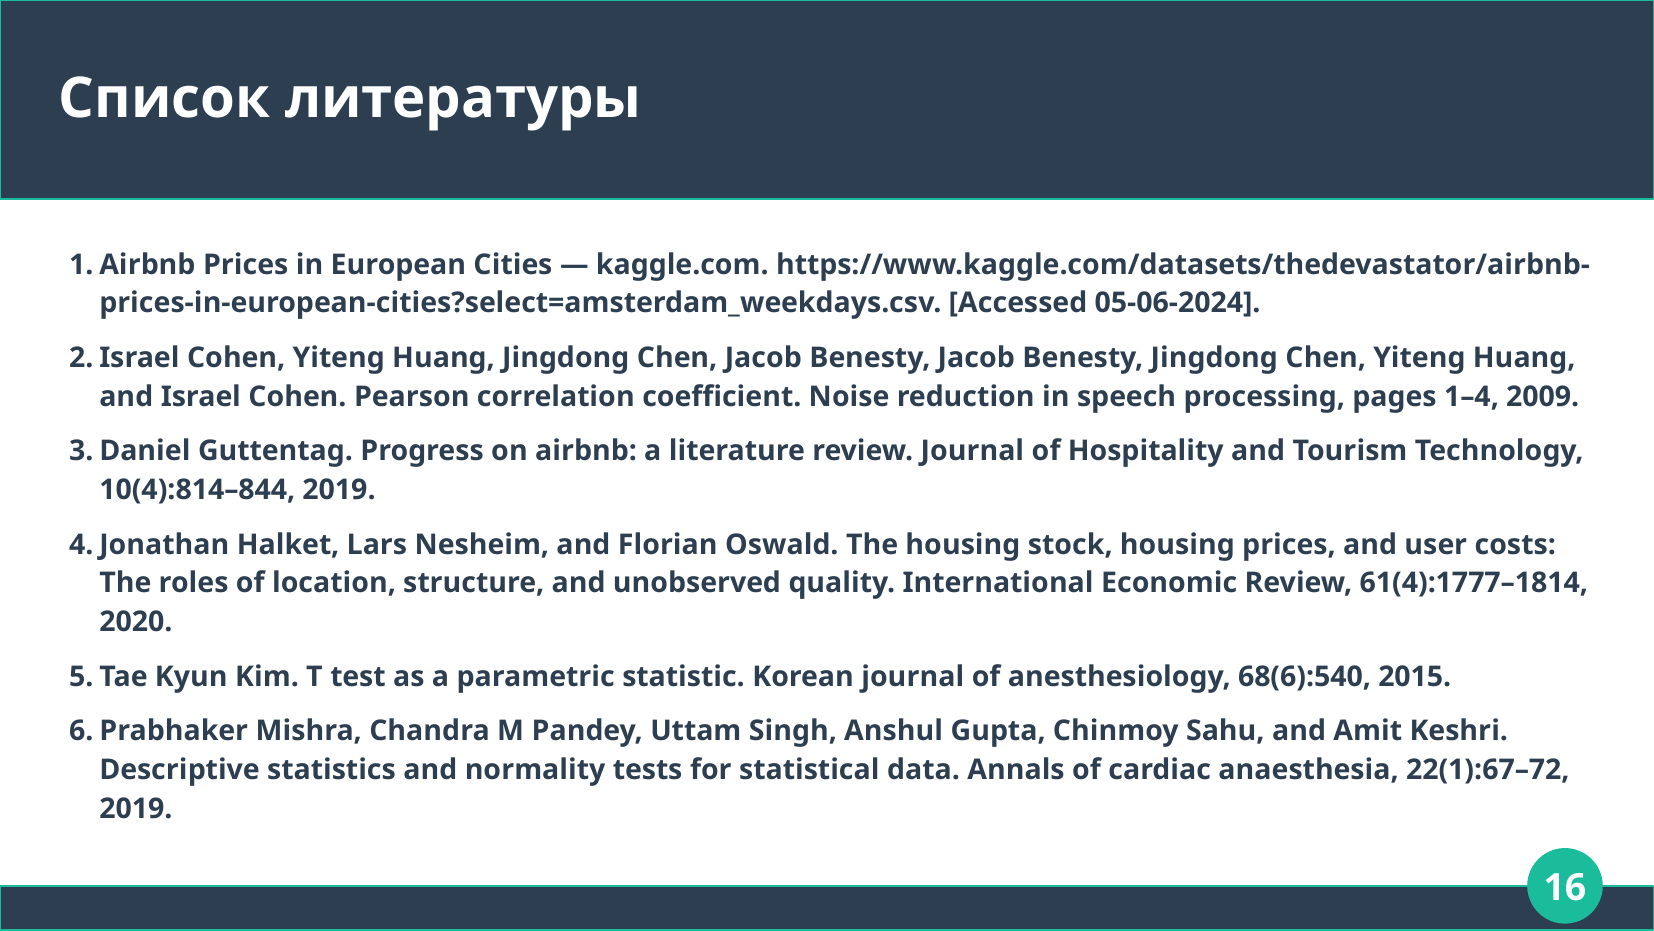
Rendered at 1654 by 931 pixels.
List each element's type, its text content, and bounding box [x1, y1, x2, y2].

list Airbnb Prices in European Cities — kaggle.com. https://www.kaggle.com/datasets/thedevastator/airbnb-prices-in-european-cities?select=amsterdam_weekdays.csv. [Accessed 05-06-2024]. Israel Cohen, Yiteng Huang, Jingdong Chen, Jacob Benesty, Jacob Benesty, Jingdong Chen, Yiteng Huang, and Israel Cohen. Pearson correlation coefficient. Noise reduction in speech processing, pages 1–4, 2009. Daniel Guttentag. Progress on airbnb: a literature review. Journal of Hospitality and Tourism Technology, 10(4):814–844, 2019. Jonathan Halket, Lars Nesheim, and Florian Oswald. The housing stock, housing prices, and user costs: The roles of location, structure, and unobserved quality. International Economic Review, 61(4):1777–1814, 2020. Tae Kyun Kim. T test as a parametric statistic. Korean journal of anesthesiology, 68(6):540, 2015. Prabhaker Mishra, Chandra M Pandey, Uttam Singh, Anshul Gupta, Chinmoy Sahu, and Amit Keshri. Descriptive statistics and normality tests for statistical data. Annals of cardiac anaesthesia, 22(1):67–72, 2019. [59, 243, 1595, 864]
title Список литературы [59, 37, 1595, 156]
